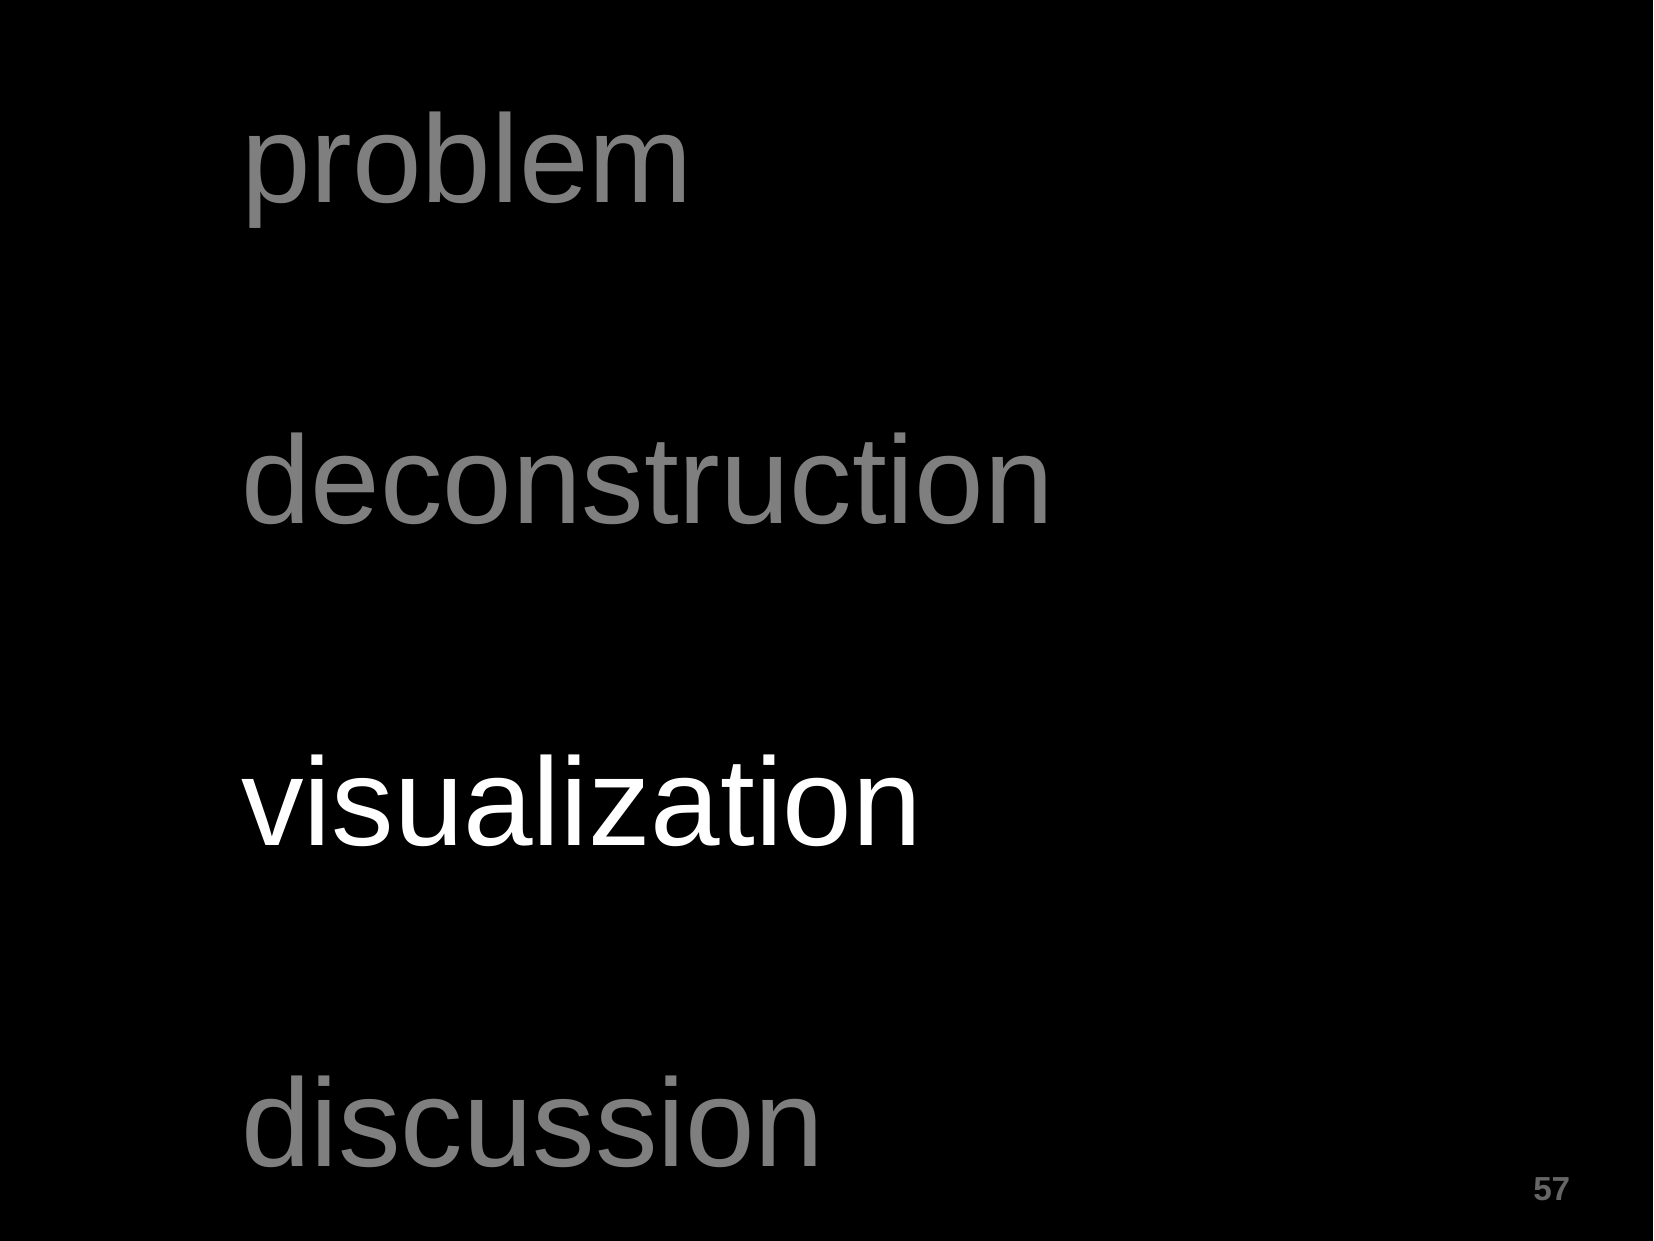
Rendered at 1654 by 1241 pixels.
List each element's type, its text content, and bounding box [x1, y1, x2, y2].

text_box problem deconstruction visualization discussion [226, 60, 1427, 1180]
text_box [180, 930, 1156, 1201]
text_box [210, 45, 1096, 556]
